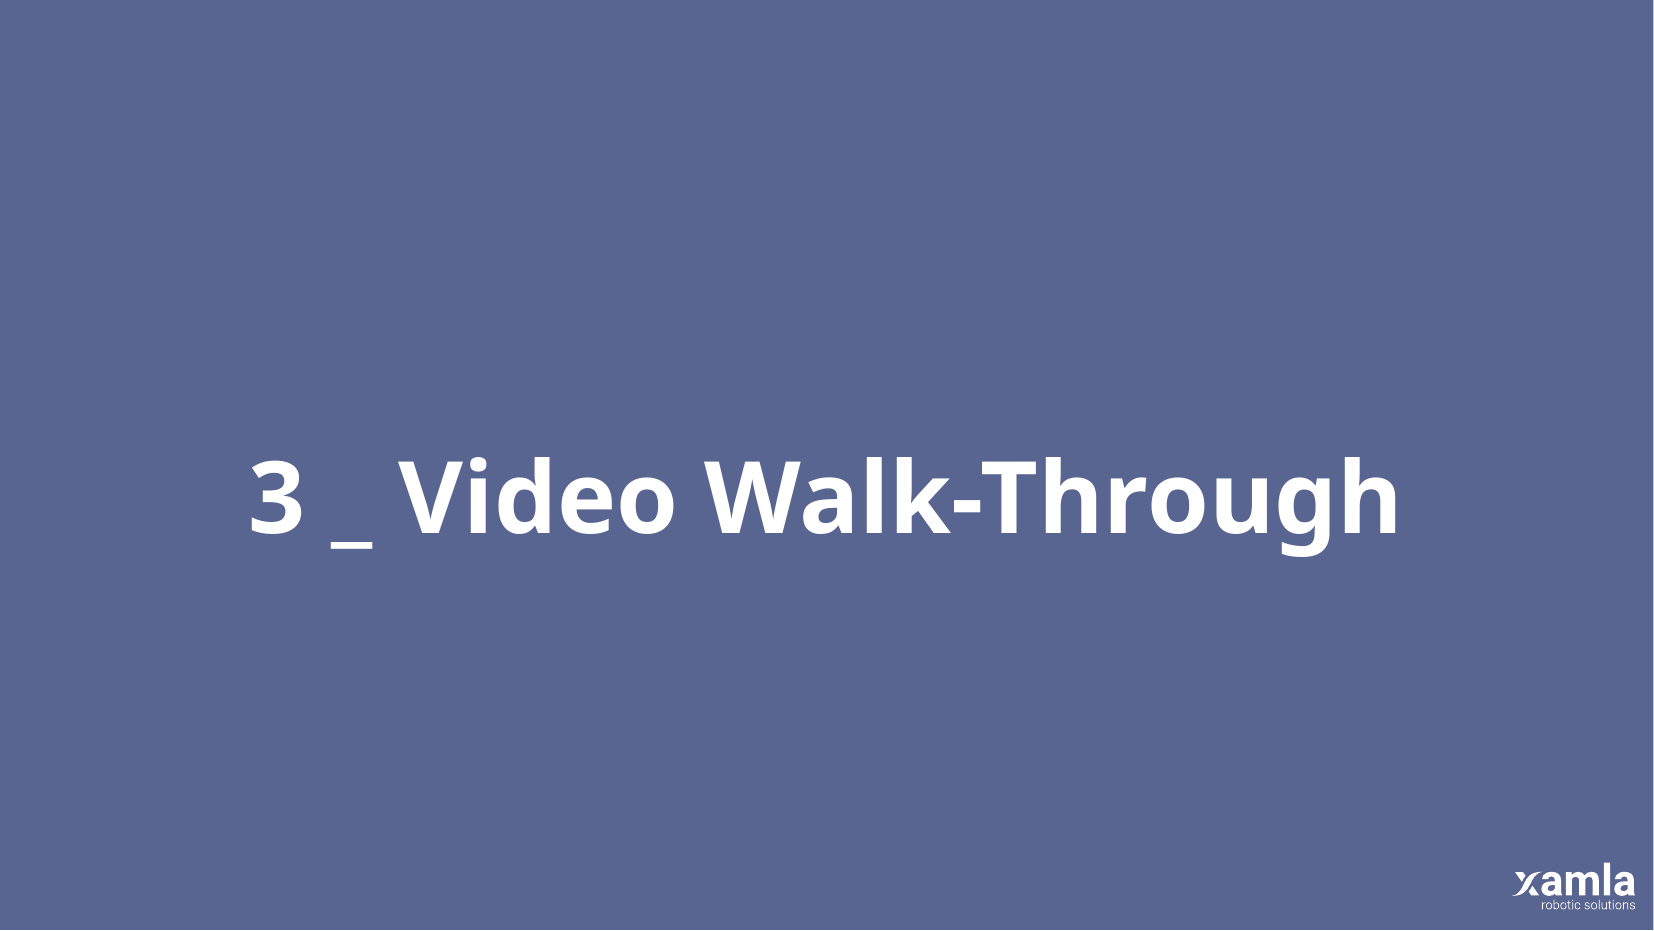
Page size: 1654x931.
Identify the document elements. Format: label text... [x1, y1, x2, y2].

text_box 3 _ Video Walk-Through [0, 419, 1654, 573]
picture [1511, 862, 1636, 910]
